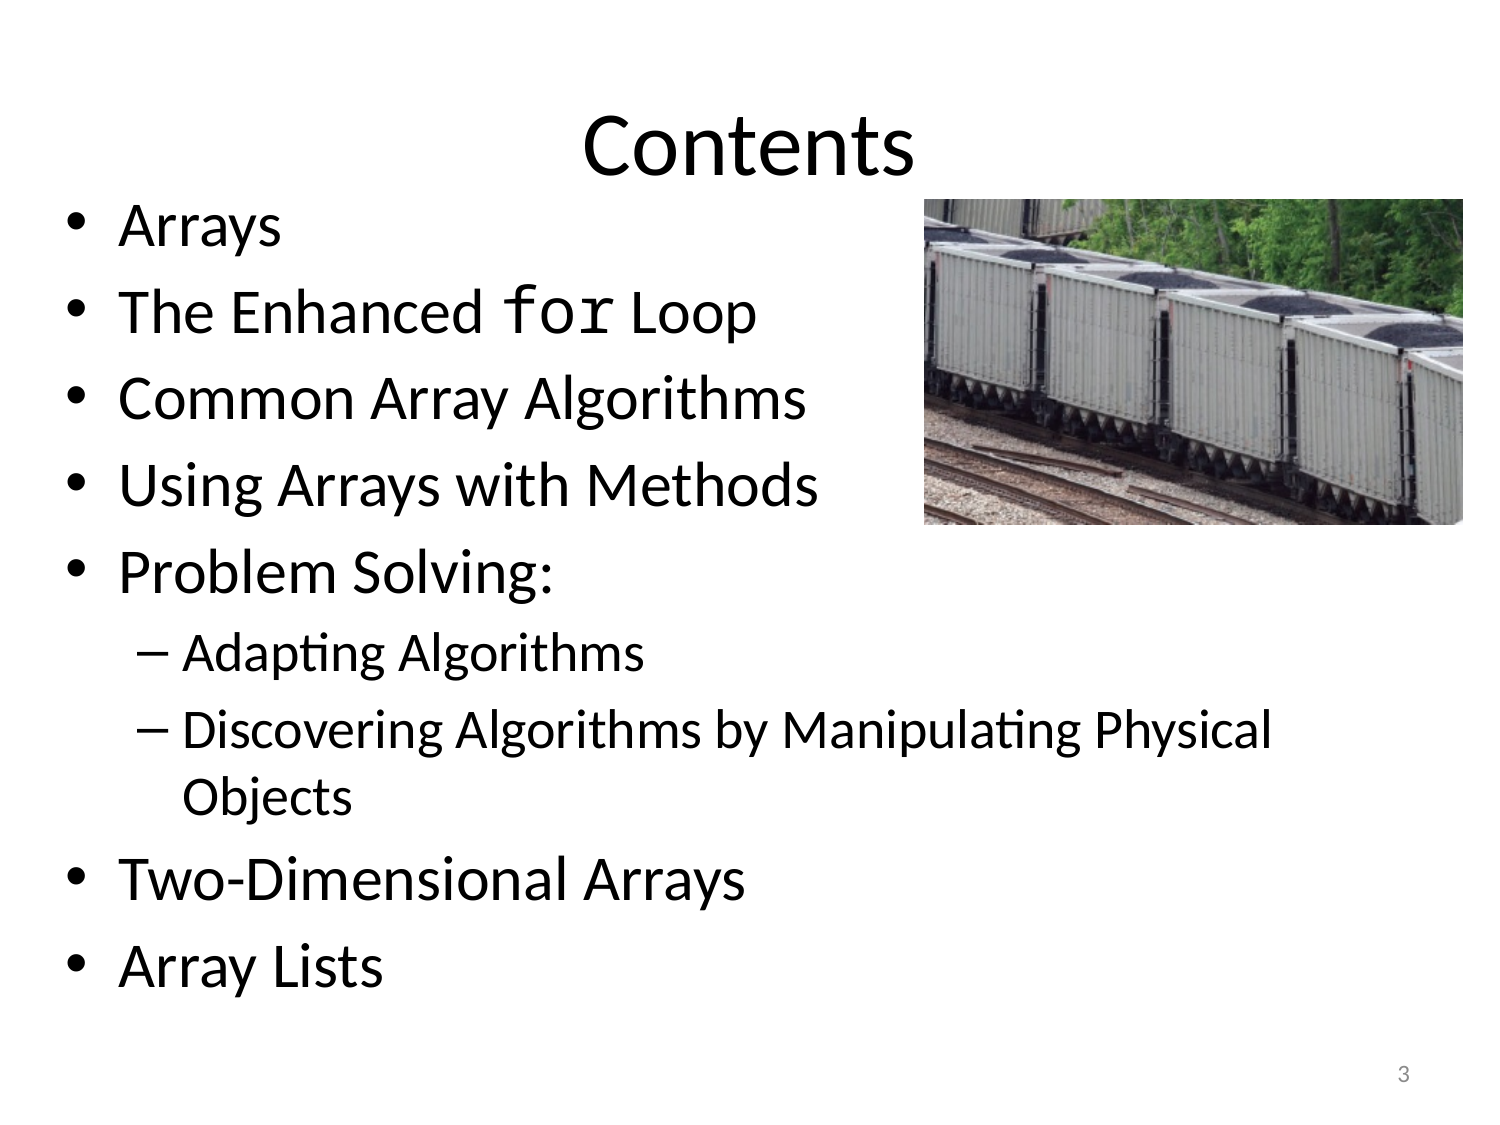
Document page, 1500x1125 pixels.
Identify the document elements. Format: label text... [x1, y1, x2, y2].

list Arrays The Enhanced for Loop Common Array Algorithms Using Arrays with Methods Problem Solving: Adapting Algorithms Discovering Algorithms by Manipulating Physical Objects Two-Dimensional Arrays Array Lists [50, 174, 1438, 1013]
title Contents [75, 45, 1425, 174]
slide_number <number> [1074, 1042, 1425, 1103]
picture [924, 199, 1463, 525]
